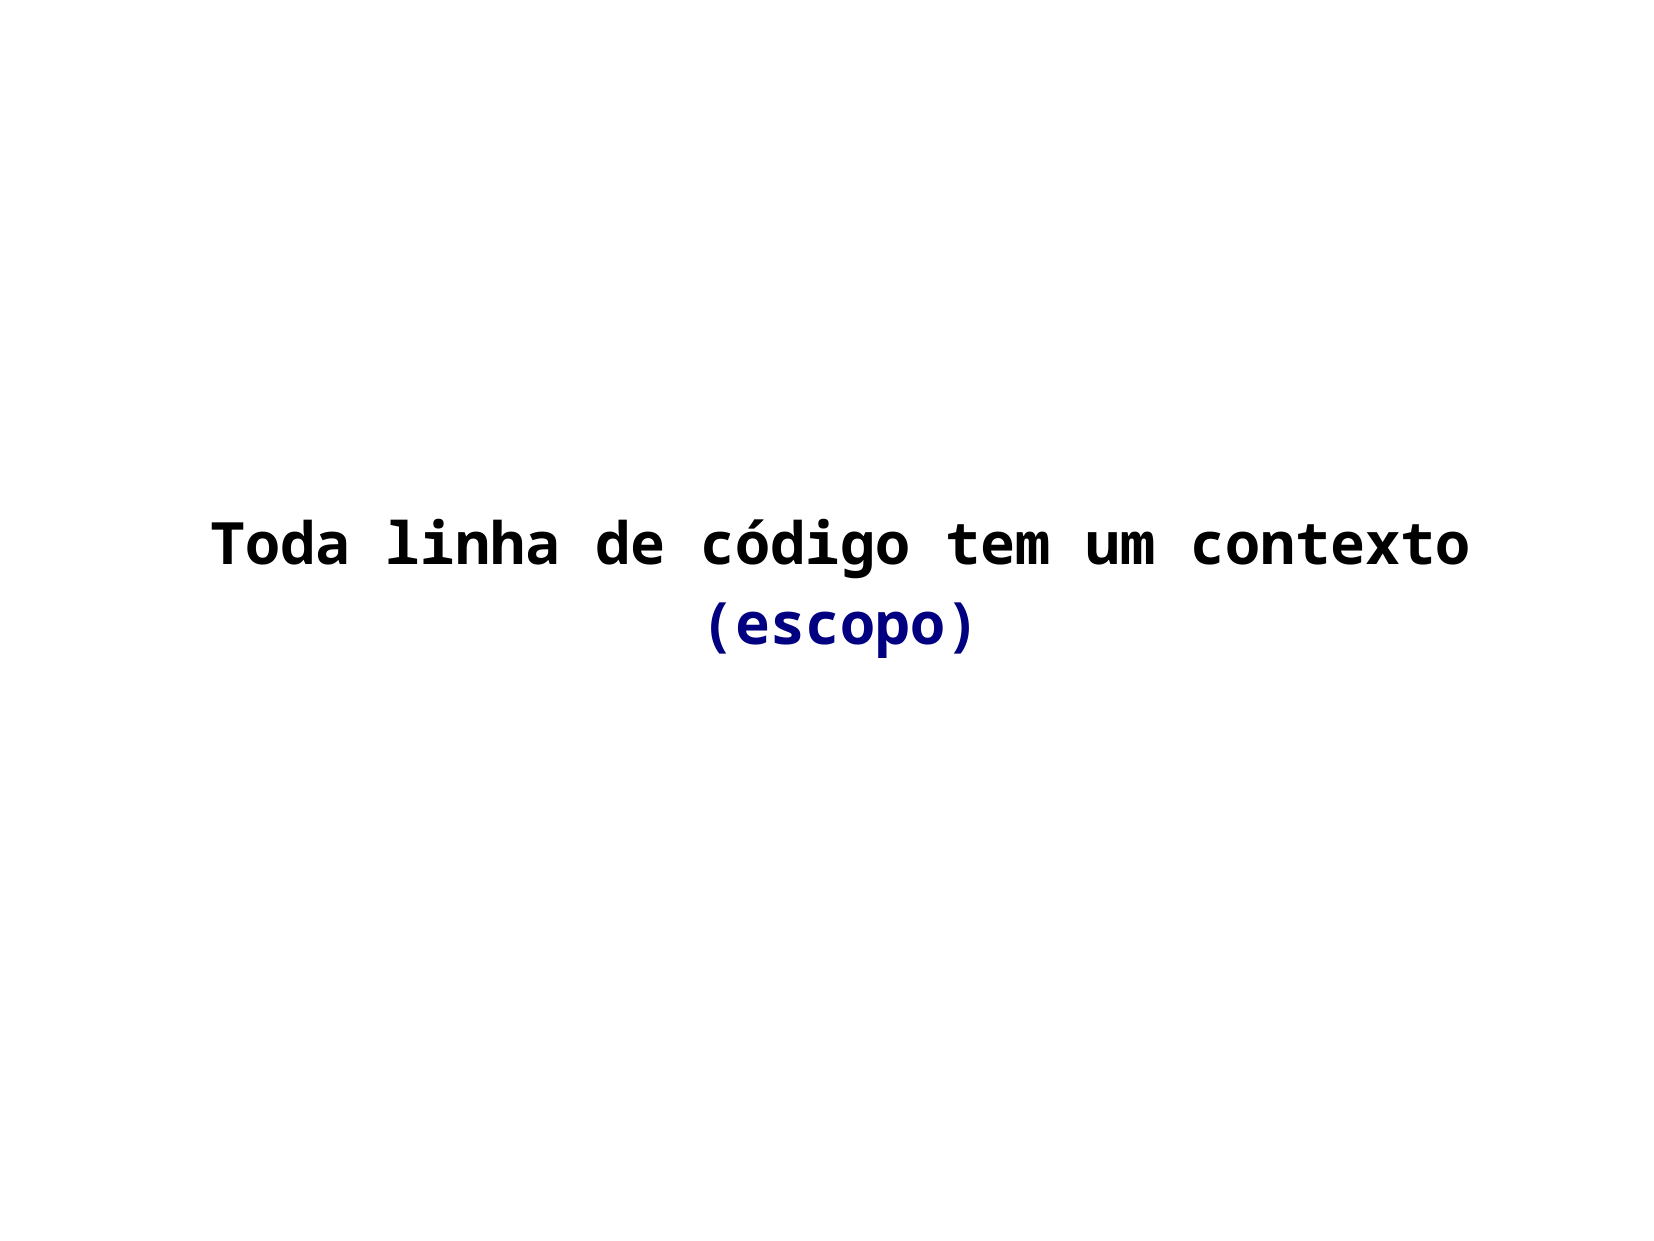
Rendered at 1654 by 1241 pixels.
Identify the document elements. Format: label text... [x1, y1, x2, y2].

text_box Toda linha de código tem um contexto (escopo) [195, 495, 1486, 649]
